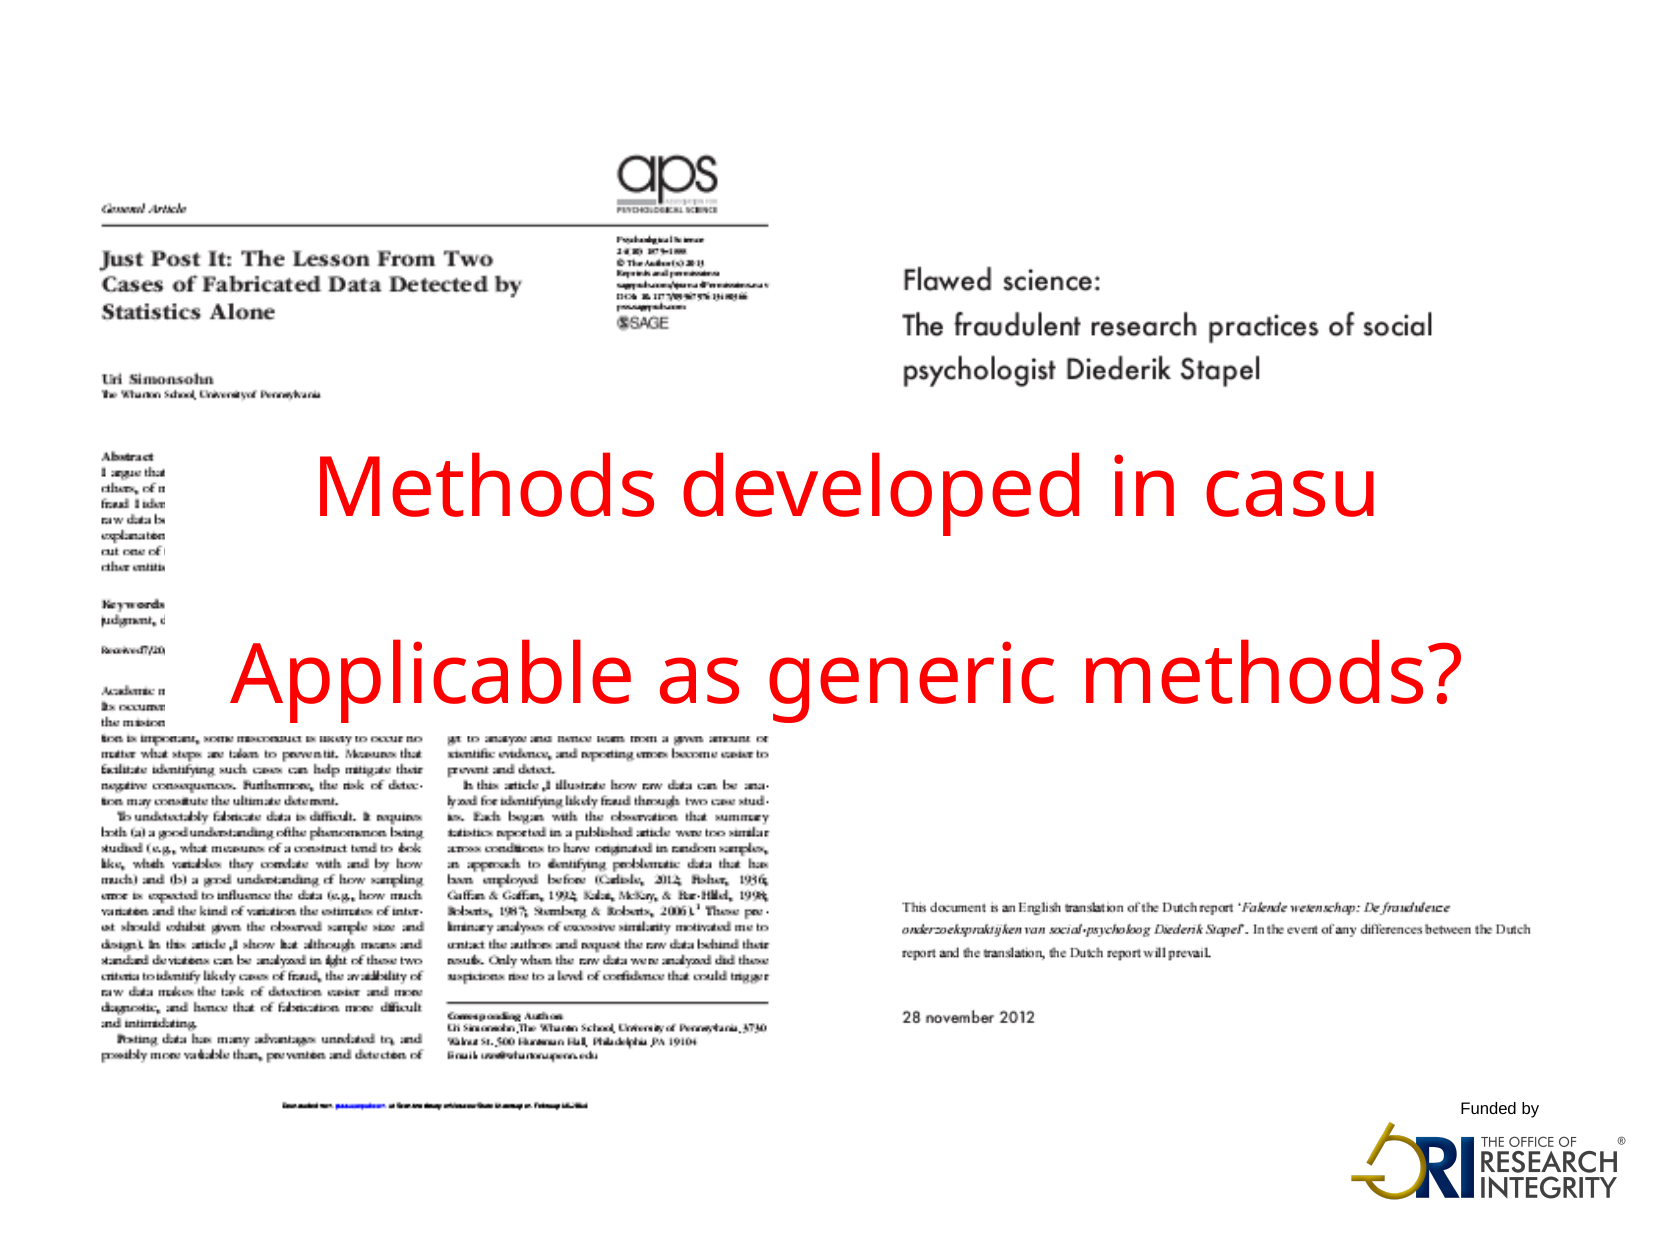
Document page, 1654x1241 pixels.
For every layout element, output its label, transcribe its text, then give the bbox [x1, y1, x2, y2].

picture [45, 20, 1636, 1216]
text_box Funded by [1380, 1091, 1621, 1126]
text_box Methods developed in casu Applicable as generic methods? [165, 420, 1531, 701]
